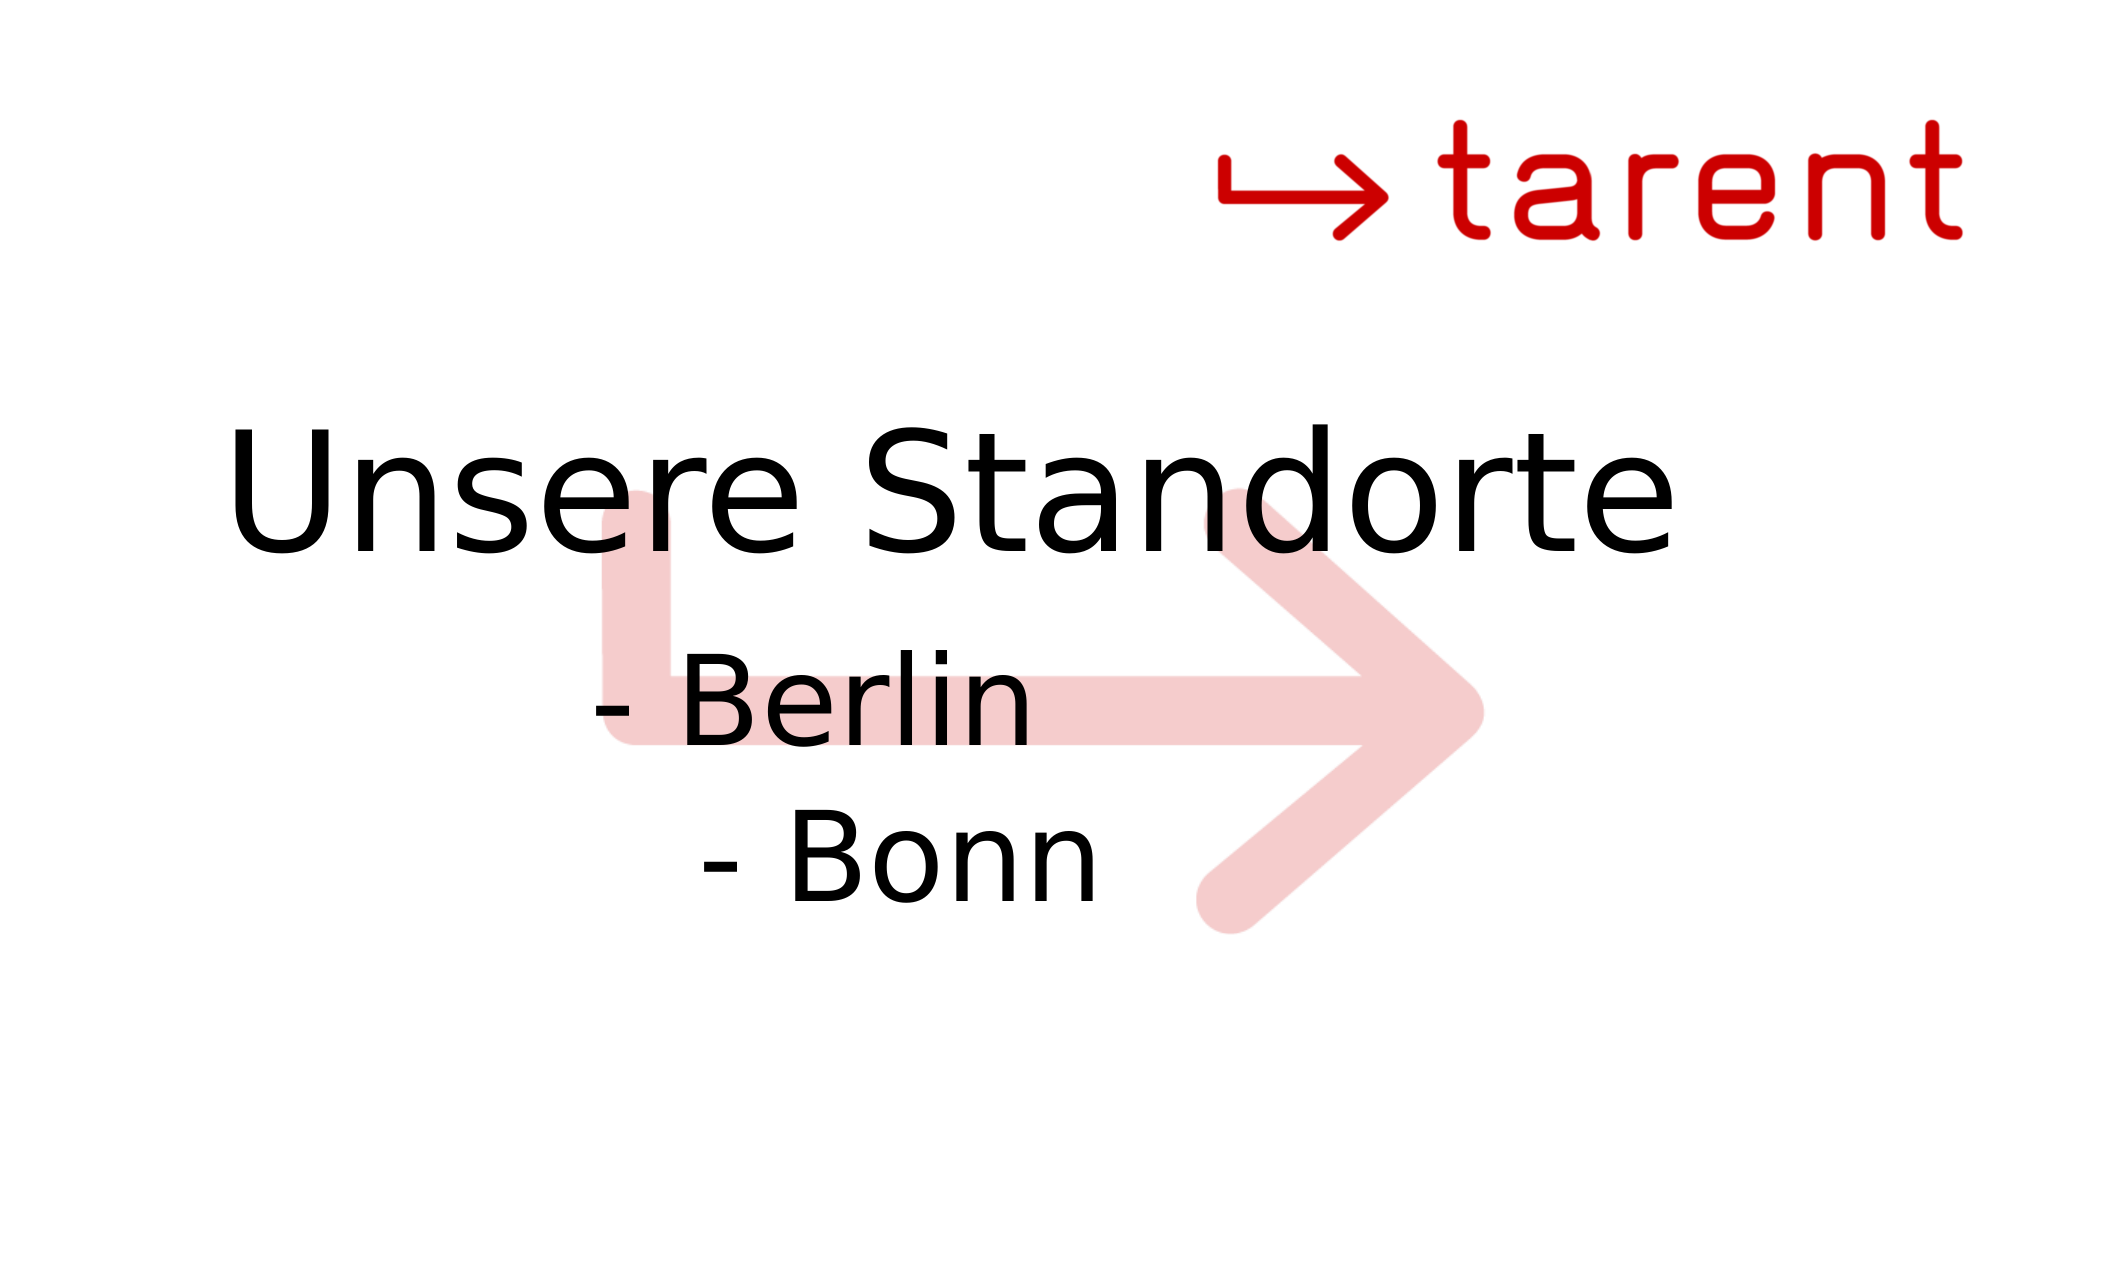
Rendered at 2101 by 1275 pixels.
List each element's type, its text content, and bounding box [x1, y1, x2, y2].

picture [1216, 118, 1964, 242]
text_box Unsere Standorte - Berlin - Bonn [206, 389, 2059, 1107]
